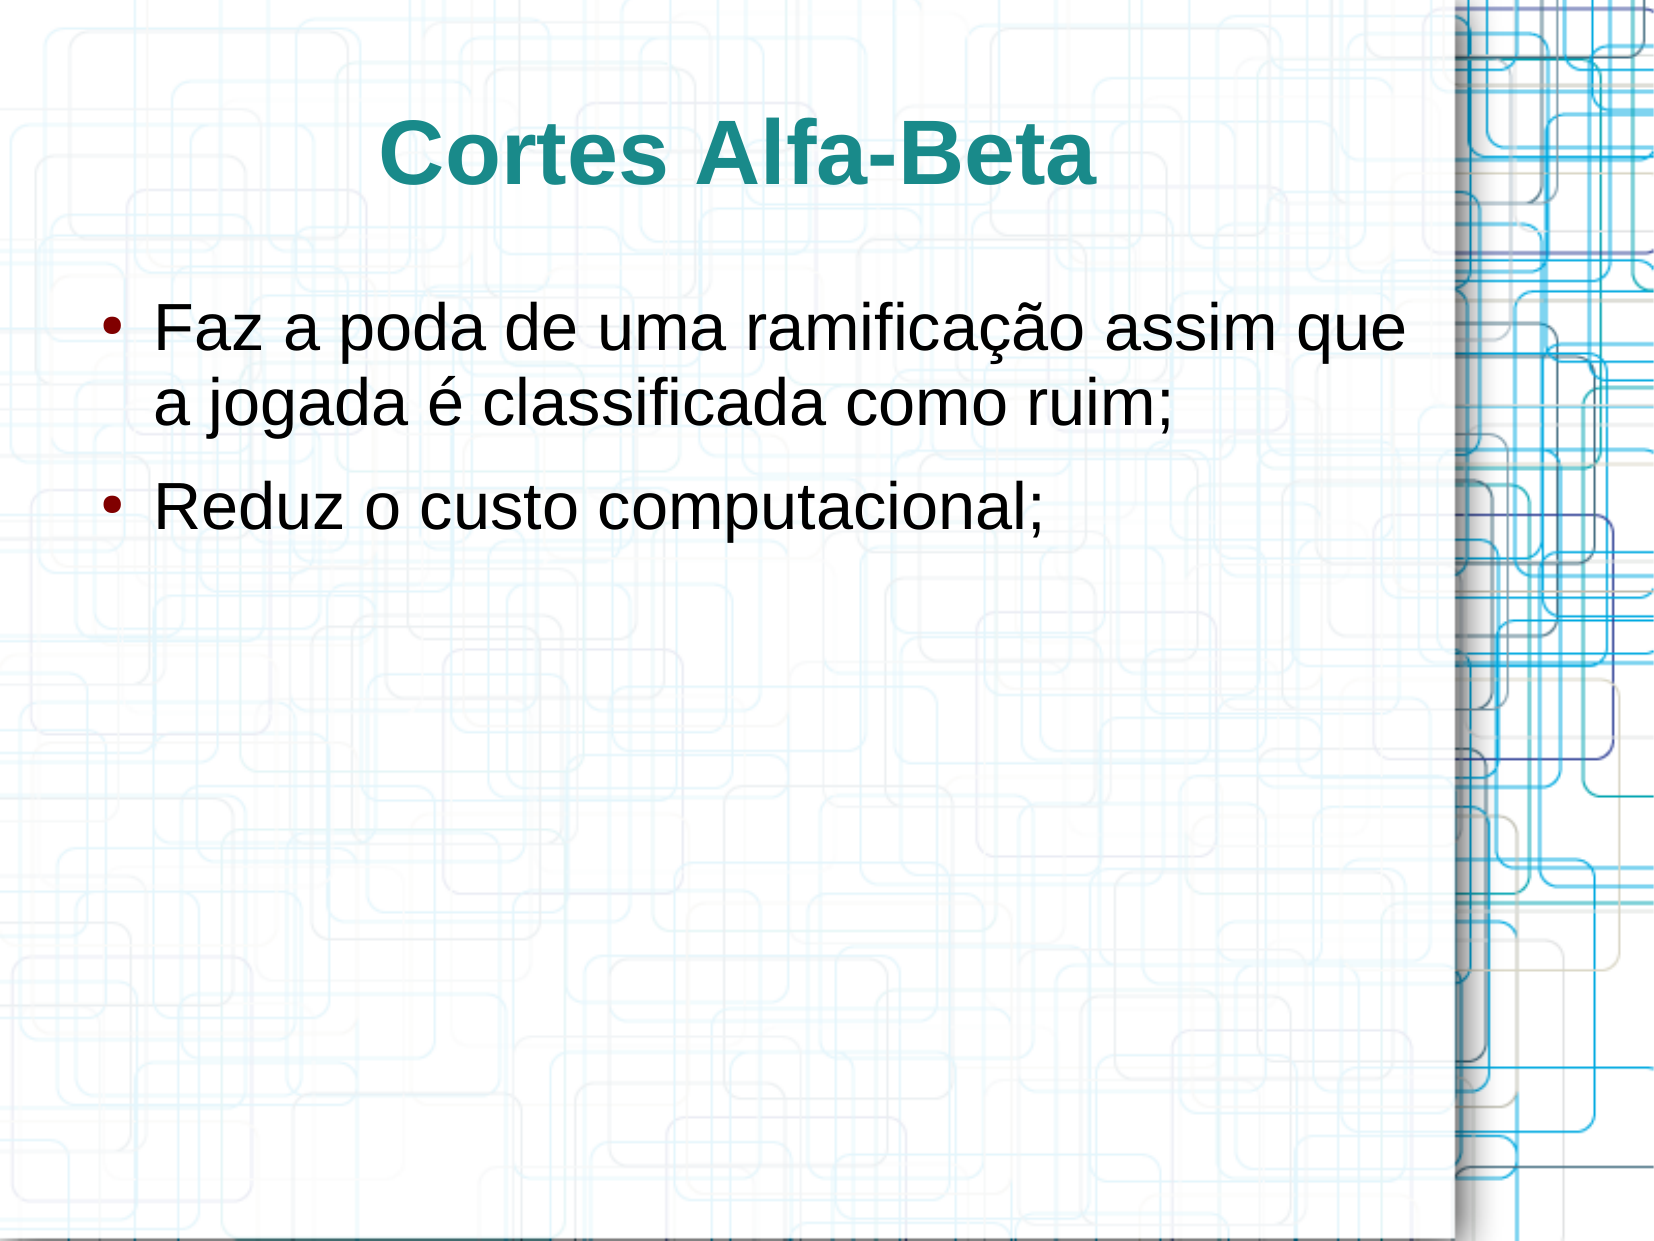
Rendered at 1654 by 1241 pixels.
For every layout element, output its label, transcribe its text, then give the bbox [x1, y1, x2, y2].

list Faz a poda de uma ramificação assim que a jogada é classificada como ruim; Reduz o custo computacional; [82, 290, 1418, 1010]
title Cortes Alfa-Beta [59, 49, 1418, 257]
picture [0, 0, 1654, 1241]
